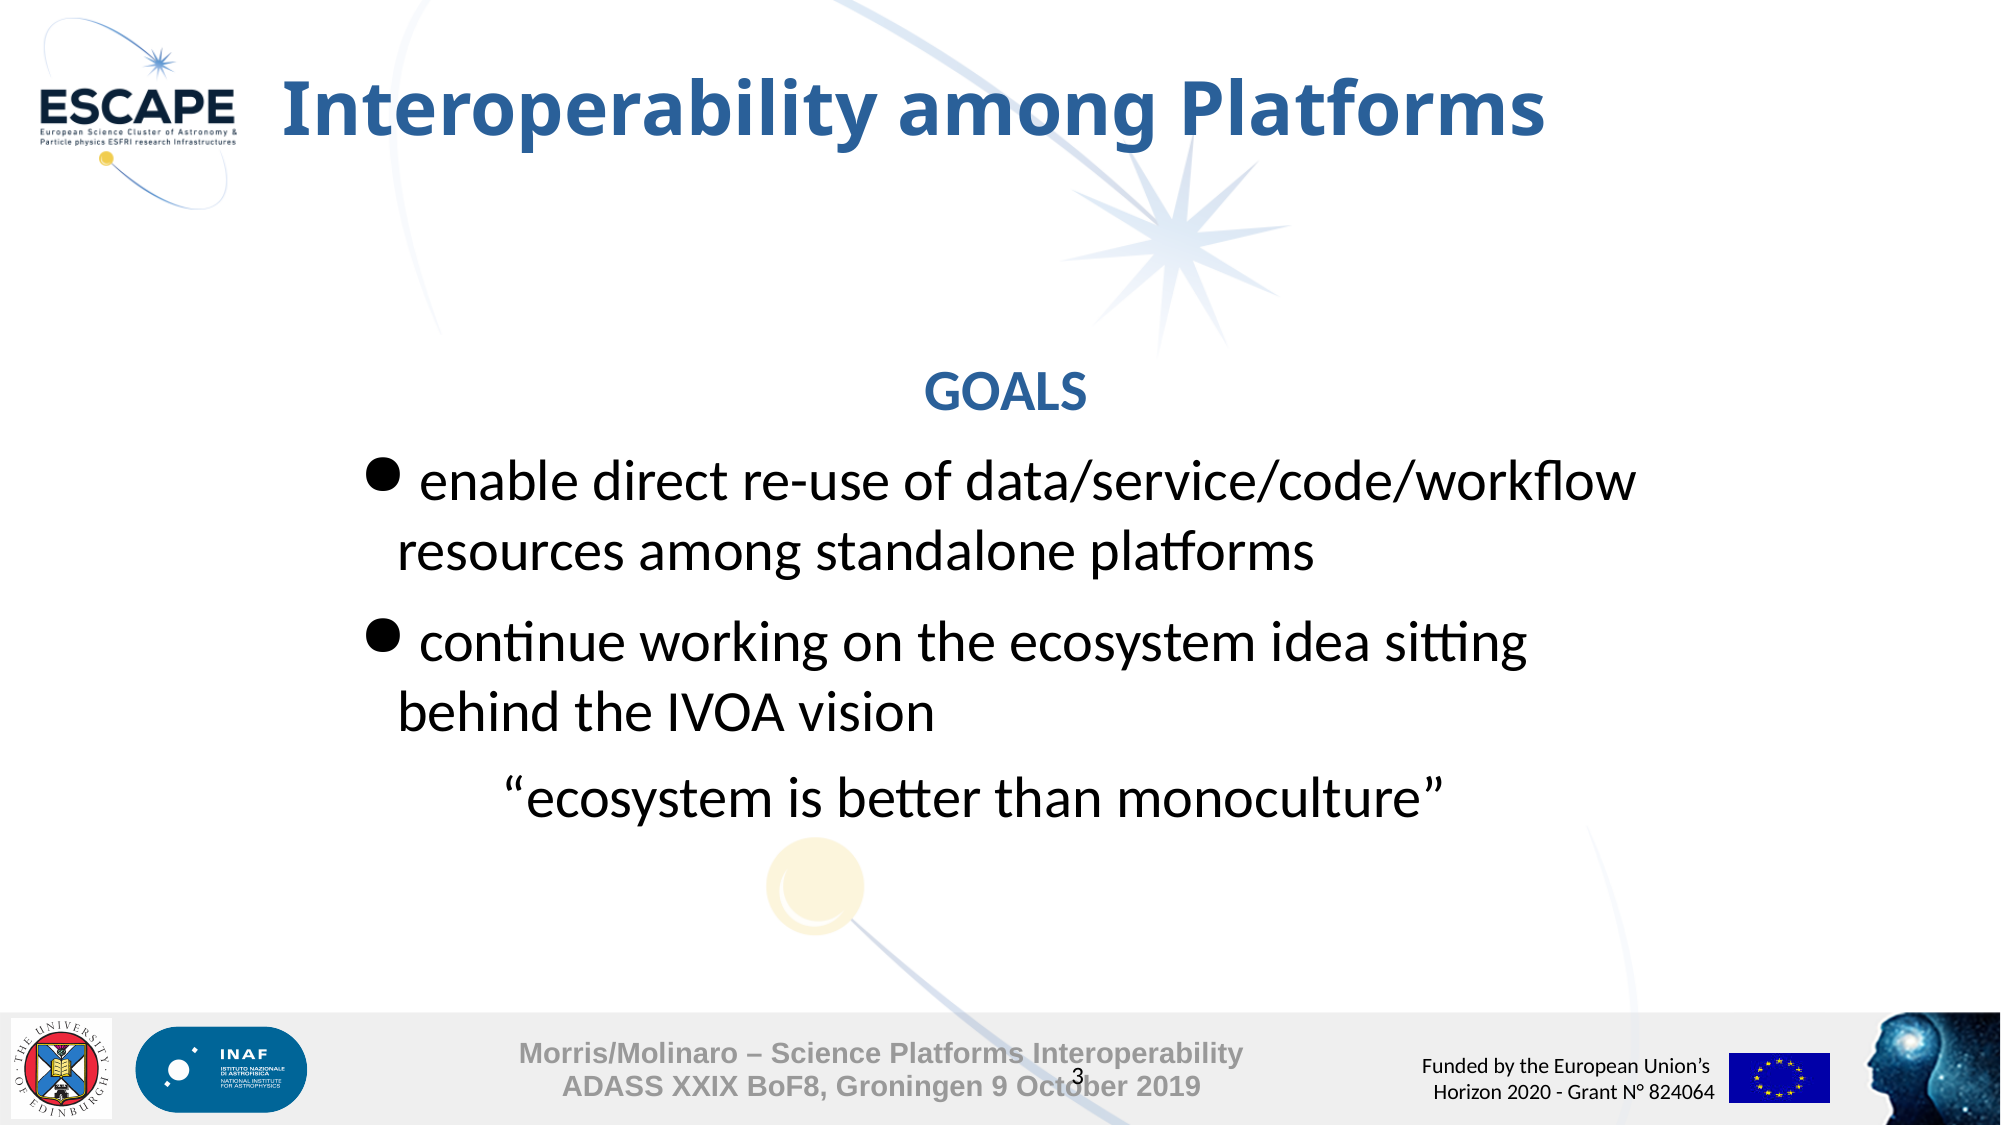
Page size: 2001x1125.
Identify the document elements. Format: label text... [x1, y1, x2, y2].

list GOALS enable direct re-use of data/service/code/workflow resources among standalone platforms continue working on the ecosystem idea sitting behind the IVOA vision “ecosystem is better than monoculture” [344, 344, 1656, 781]
footer [428, 1042, 1042, 1103]
title Interoperability among Platforms [267, 26, 1863, 196]
picture [0, 0, 2001, 1125]
slide_number <number> [1056, 1051, 1147, 1097]
